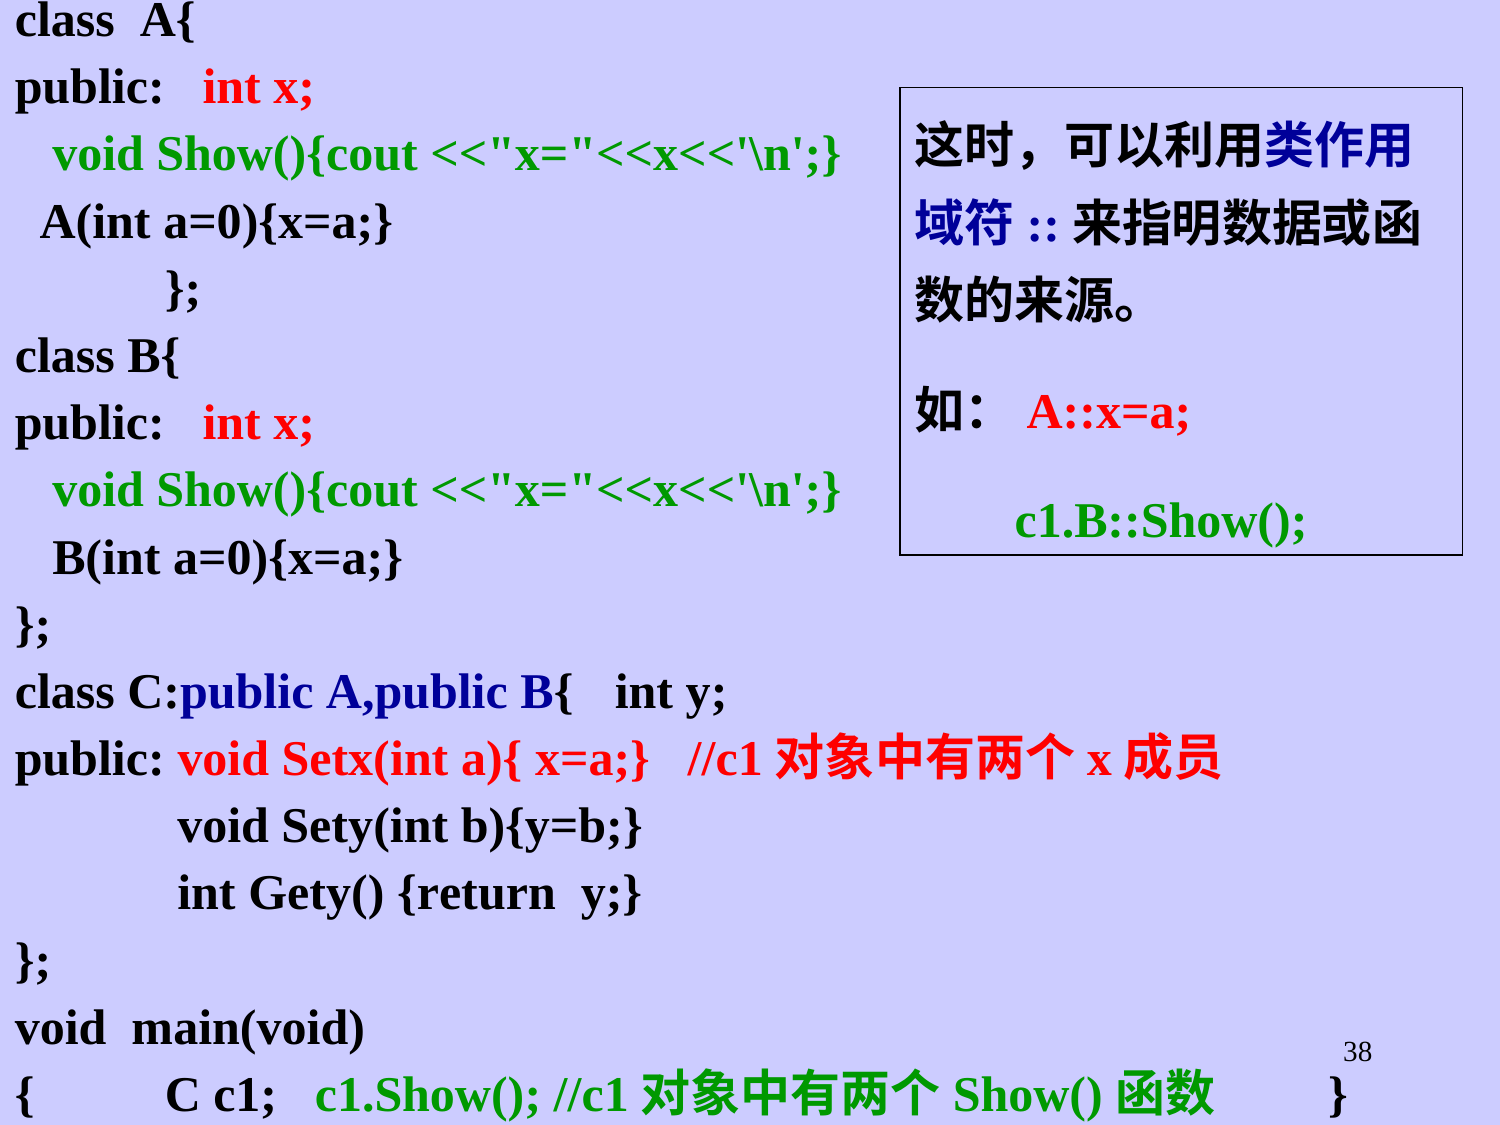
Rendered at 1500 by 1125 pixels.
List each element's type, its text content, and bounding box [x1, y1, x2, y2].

text_box class A{ public: int x; void Show(){cout <<"x="<<x<<'\n';} A(int a=0){x=a;} }; class B{ public: int x; void Show(){cout <<"x="<<x<<'\n';} B(int a=0){x=a;} }; class C:public A,public B{ int y; public: void Setx(int a){ x=a;} //c1对象中有两个x成员 void Sety(int b){y=b;} int Gety() {return y;} }; void main(void) { C c1; c1.Show(); //c1对象中有两个Show()函数 } [0, 0, 1476, 1125]
text_box 这时，可以利用类作用域符::来指明数据或函数的来源。 如：A::x=a; c1.B::Show(); [899, 87, 1463, 556]
